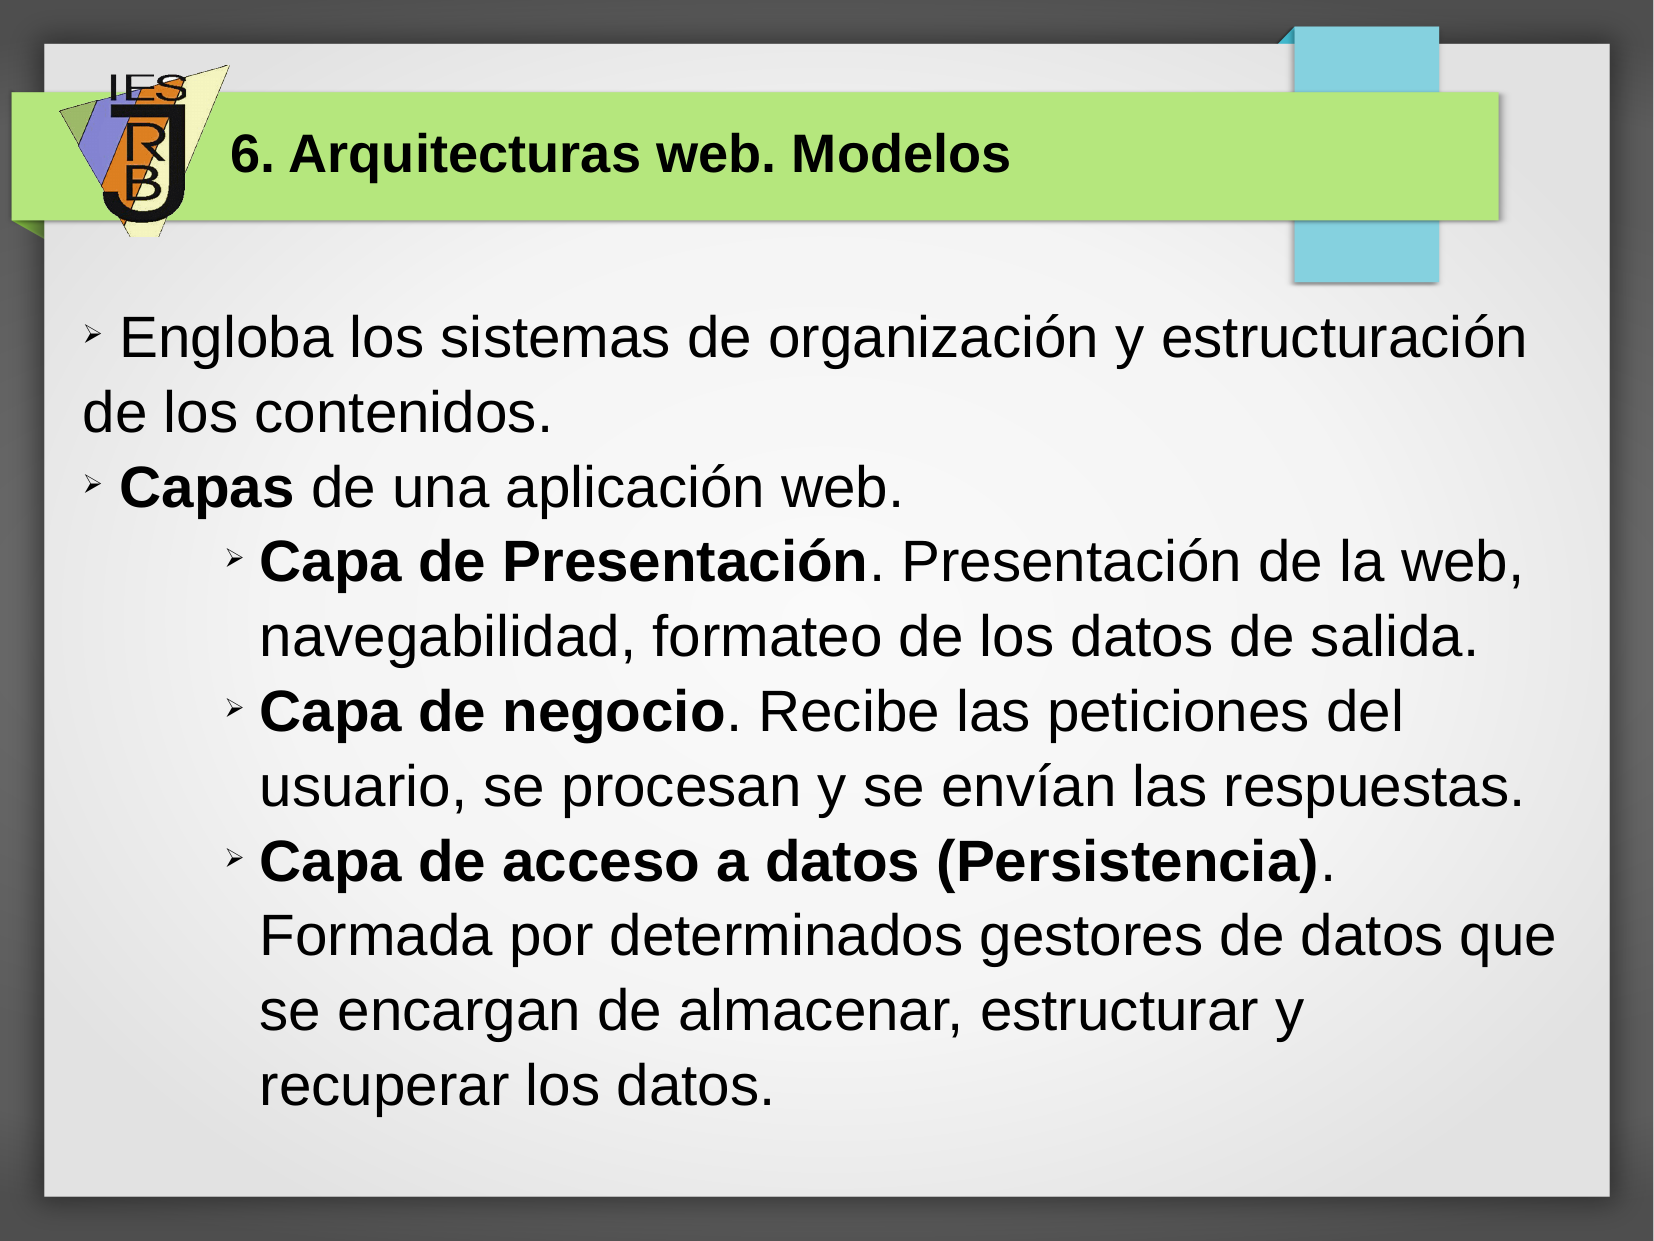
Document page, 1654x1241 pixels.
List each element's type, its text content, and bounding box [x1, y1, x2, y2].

subtitle Engloba los sistemas de organización y estructuración de los contenidos. Capas de una aplicación web. Capa de Presentación. Presentación de la web, navegabilidad, formateo de los datos de salida. Capa de negocio. Recibe las peticiones del usuario, se procesan y se envían las respuestas. Capa de acceso a datos (Persistencia). Formada por determinados gestores de datos que se encargan de almacenar, estructurar y recuperar los datos. [82, 295, 1571, 1241]
title 6. Arquitecturas web. Modelos [230, 88, 1501, 219]
picture [0, 0, 1654, 1241]
